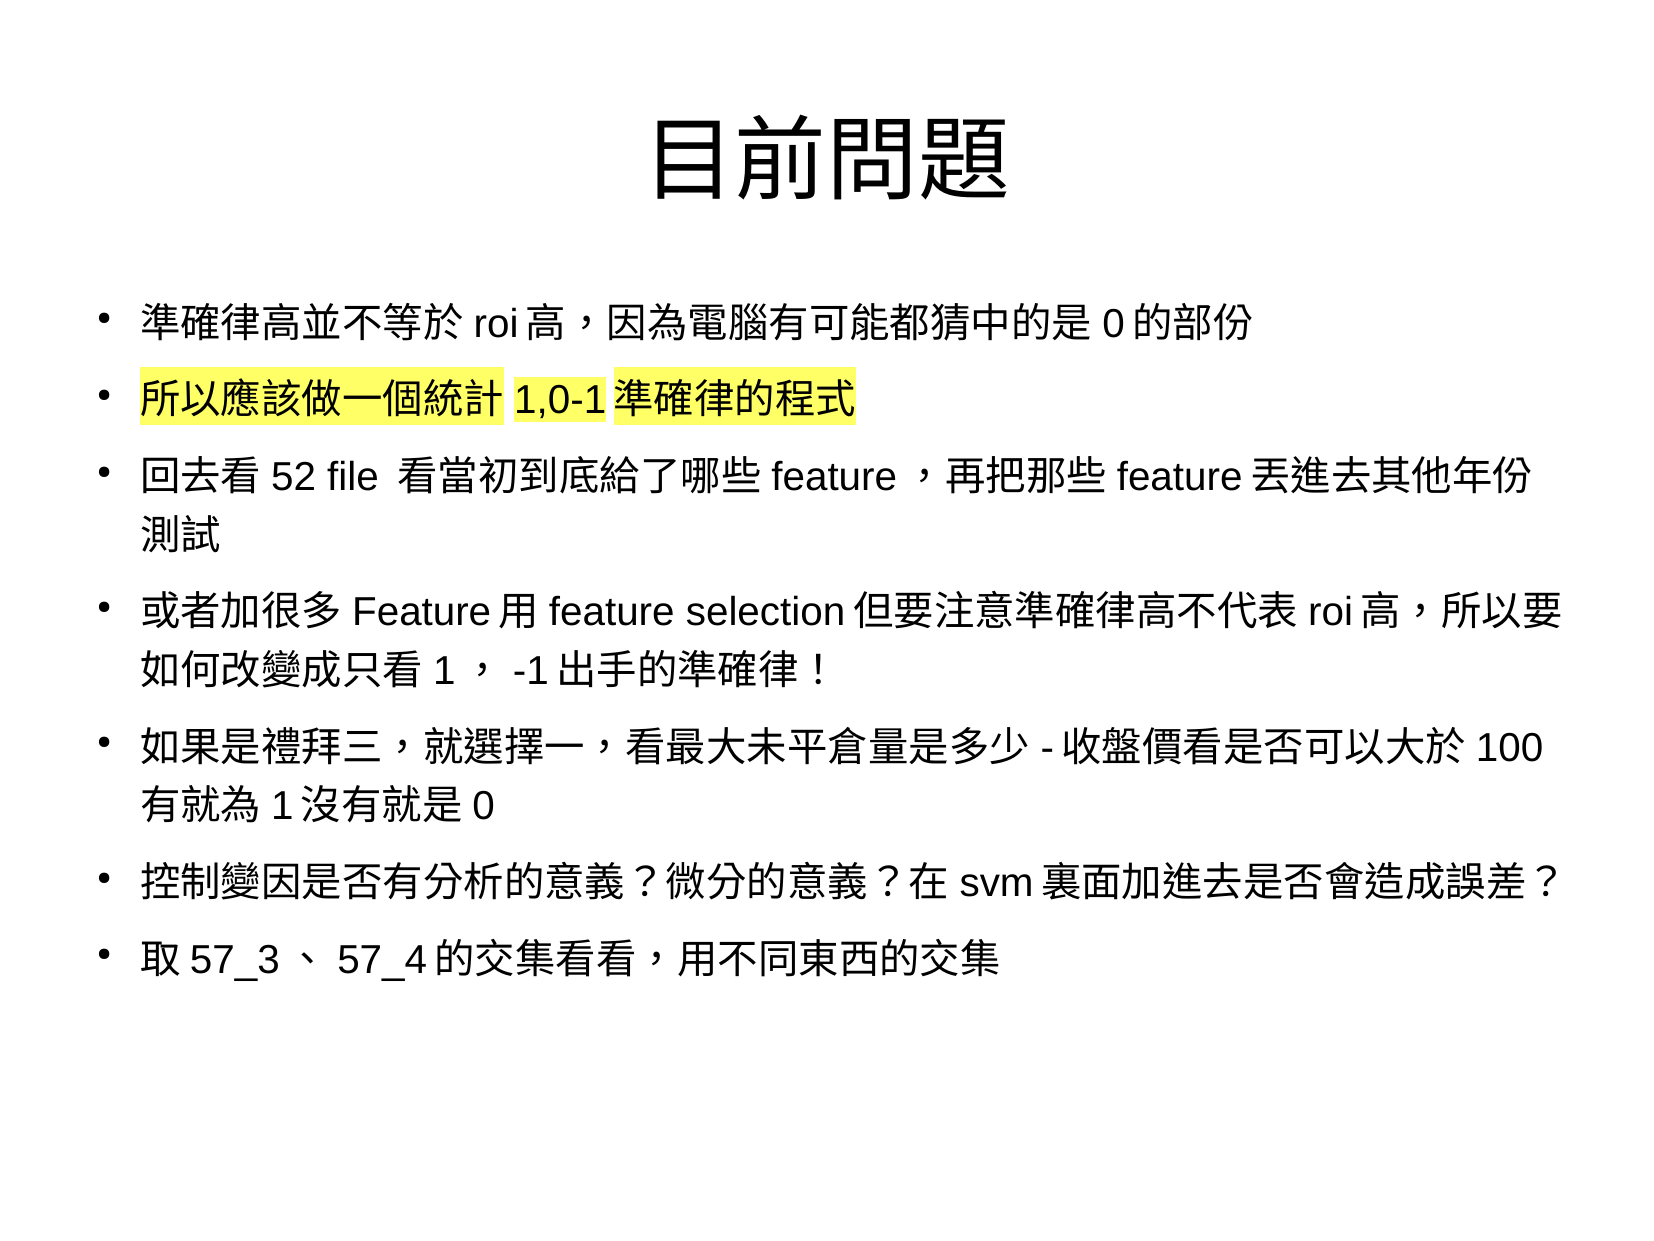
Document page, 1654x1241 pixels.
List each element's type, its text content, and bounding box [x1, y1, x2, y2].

title 目前問題 [82, 49, 1571, 257]
list 準確律高並不等於roi高，因為電腦有可能都猜中的是0的部份 所以應該做一個統計1,0-1準確律的程式 回去看52 file 看當初到底給了哪些feature，再把那些feature丟進去其他年份測試 或者加很多Feature用feature selection但要注意準確律高不代表roi高，所以要如何改變成只看1，-1出手的準確律！ 如果是禮拜三，就選擇一，看最大未平倉量是多少-收盤價看是否可以大於100有就為1沒有就是0 控制變因是否有分析的意義？微分的意義？在svm裏面加進去是否會造成誤差？ 取57_3、57_4的交集看看，用不同東西的交集 [82, 290, 1571, 1010]
